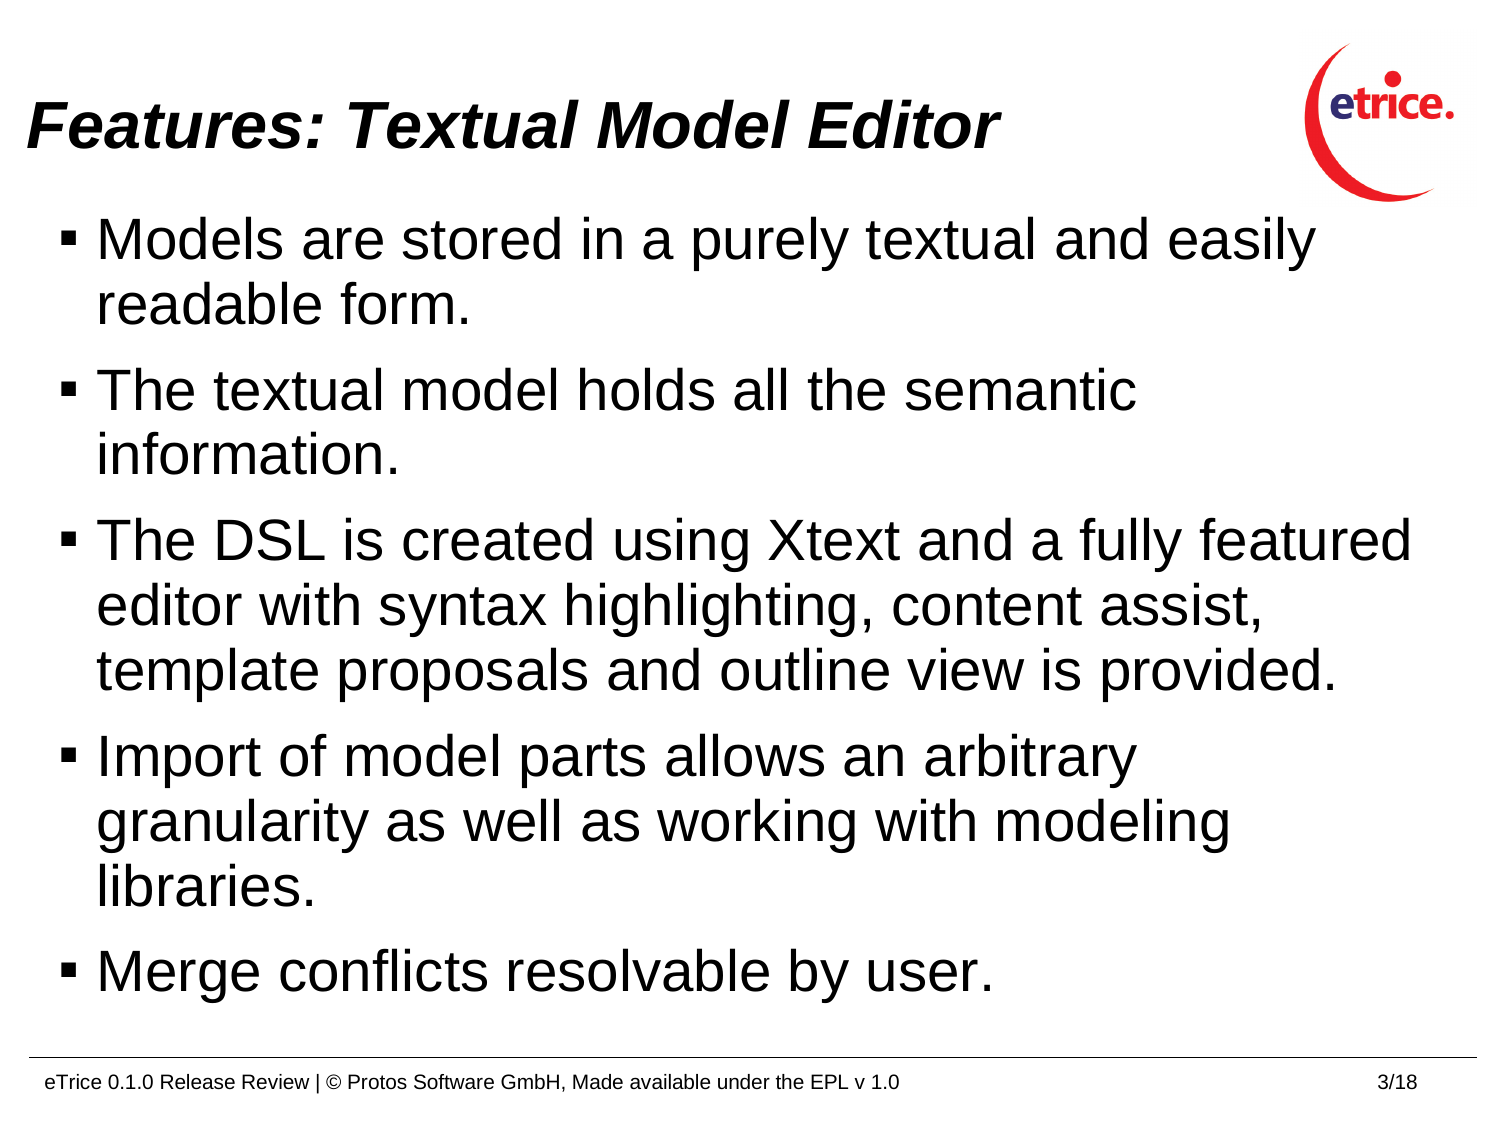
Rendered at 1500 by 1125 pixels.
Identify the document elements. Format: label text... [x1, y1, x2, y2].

list Models are stored in a purely textual and easily readable form. The textual model holds all the semantic information. The DSL is created using Xtext and a fully featured editor with syntax highlighting, content assist, template proposals and outline view is provided. Import of model parts allows an arbitrary granularity as well as working with modeling libraries. Merge conflicts resolvable by user. [59, 206, 1418, 1040]
title Features: Textual Model Editor [26, 84, 1474, 172]
picture [1299, 29, 1477, 207]
